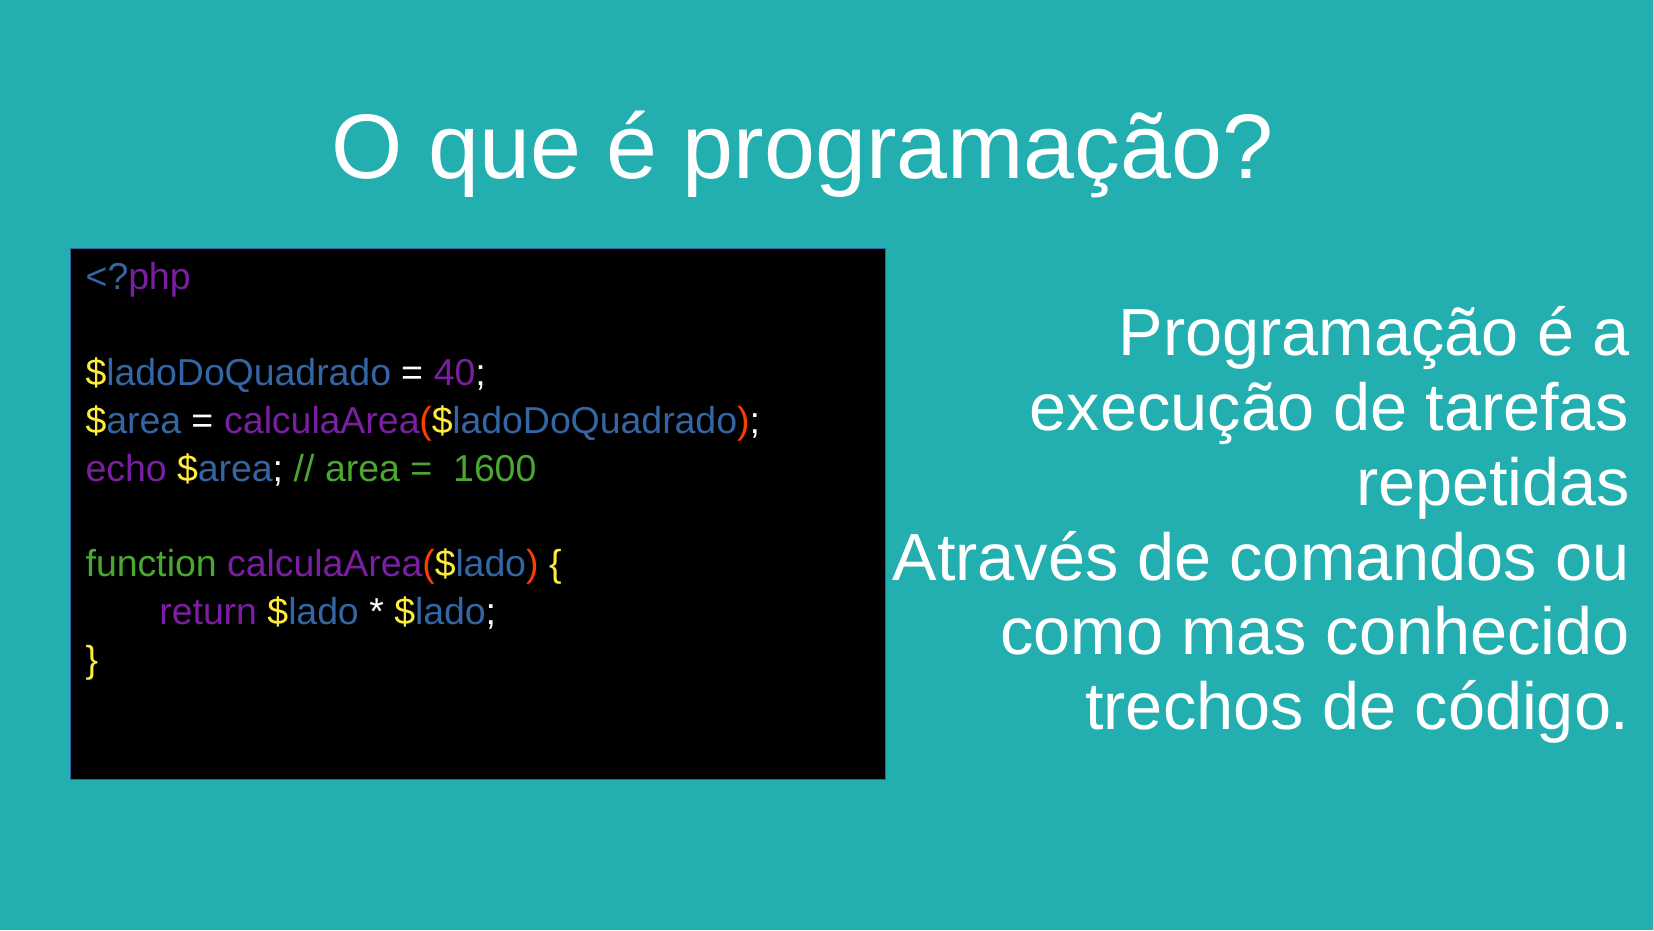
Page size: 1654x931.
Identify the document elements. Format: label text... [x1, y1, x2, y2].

text_box <?php $ladoDoQuadrado = 40; $area = calculaArea($ladoDoQuadrado); echo $area; // area = 1600 function calculaArea($lado) { return $lado * $lado; } [70, 248, 886, 780]
title O que é programação? [59, 69, 1548, 225]
text_box Programação é a execução de tarefas repetidas Através de comandos ou como mas conhecido trechos de código. [885, 224, 1630, 815]
